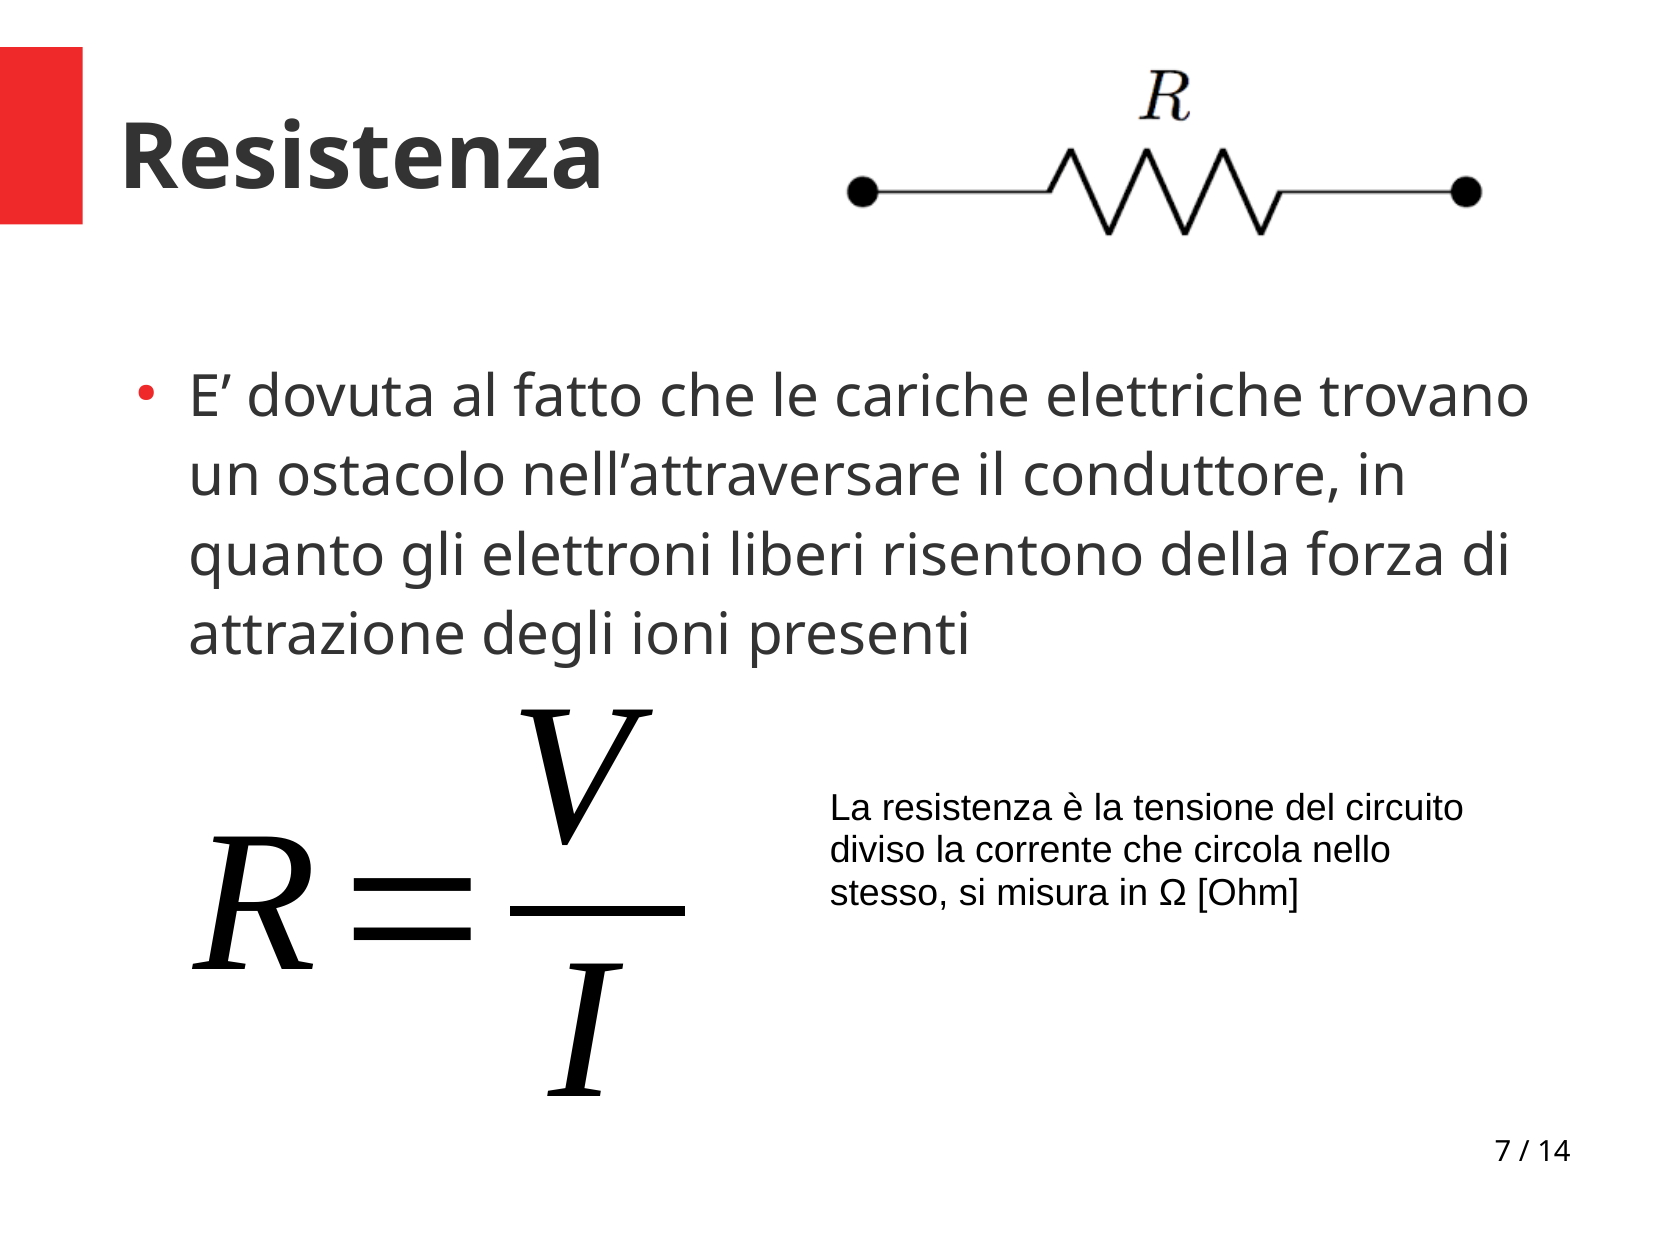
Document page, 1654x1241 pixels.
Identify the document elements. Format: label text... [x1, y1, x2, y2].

text_box La resistenza è la tensione del circuito diviso la corrente che circola nello stesso, si misura in Ω [Ohm] [814, 779, 1524, 921]
title Resistenza [118, 49, 1571, 257]
chart [129, 664, 737, 1146]
picture [838, 58, 1492, 249]
list E’ dovuta al fatto che le cariche elettriche trovano un ostacolo nell’attraversare il conduttore, in quanto gli elettroni liberi risentono della forza di attrazione degli ioni presenti [118, 354, 1536, 709]
